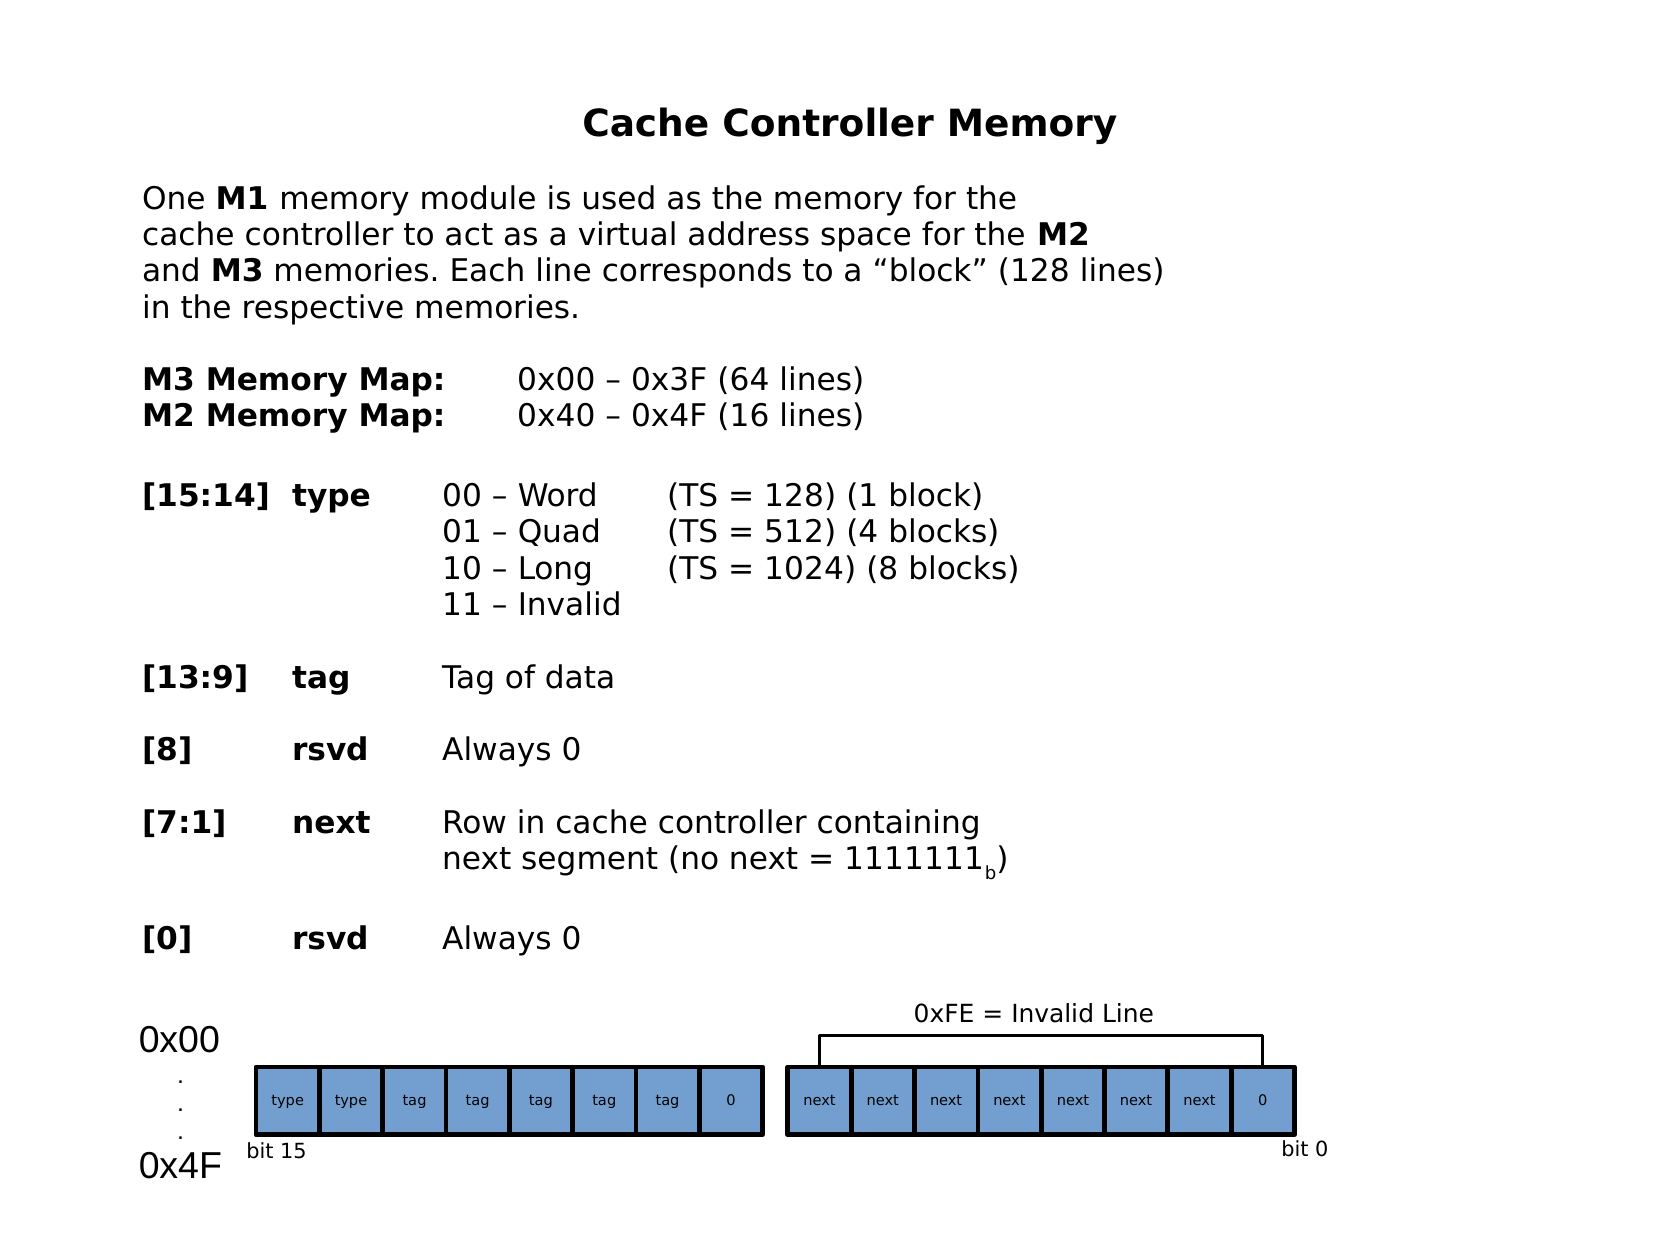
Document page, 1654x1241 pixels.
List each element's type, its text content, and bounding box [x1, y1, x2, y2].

text_box type [255, 1067, 319, 1131]
text_box next [851, 1067, 914, 1135]
text_box type [319, 1067, 382, 1135]
text_box tag [382, 1067, 445, 1135]
text_box bit 15 [231, 1131, 322, 1171]
text_box 0 [1231, 1067, 1295, 1135]
text_box 0xFE = Invalid Line [898, 992, 1177, 1036]
text_box next [787, 1067, 851, 1135]
text_box next [914, 1067, 977, 1135]
text_box next [977, 1067, 1041, 1135]
text_box tag [509, 1067, 572, 1135]
text_box 0 [699, 1067, 763, 1135]
text_box bit 0 [1266, 1129, 1344, 1170]
text_box next [1104, 1067, 1167, 1135]
text_box 0x00 . . . 0x4F [124, 1011, 240, 1199]
text_box One M1 memory module is used as the memory for the cache controller to act as a virtual address space for the M2 and M3 memories. Each line corresponds to a “block” (128 lines) in the respective memories. M3 Memory Map: 0x00 – 0x3F (64 lines) M2 Memory Map: 0x40 – 0x4F (16 lines) [15:14] type 00 – Word (TS = 128) (1 block) 01 – Quad (TS = 512) (4 blocks) 10 – Long (TS = 1024) (8 blocks) 11 – Invalid [13:9] tag Tag of data [8] rsvd Always 0 [7:1] next Row in cache controller containing next segment (no next = 1111111b) [0] rsvd Always 0 [127, 173, 1181, 964]
text_box Cache Controller Memory [567, 94, 1133, 153]
text_box next [1041, 1067, 1104, 1135]
text_box tag [572, 1067, 635, 1135]
text_box tag [445, 1067, 509, 1135]
text_box tag [635, 1067, 699, 1135]
text_box next [1167, 1067, 1231, 1135]
